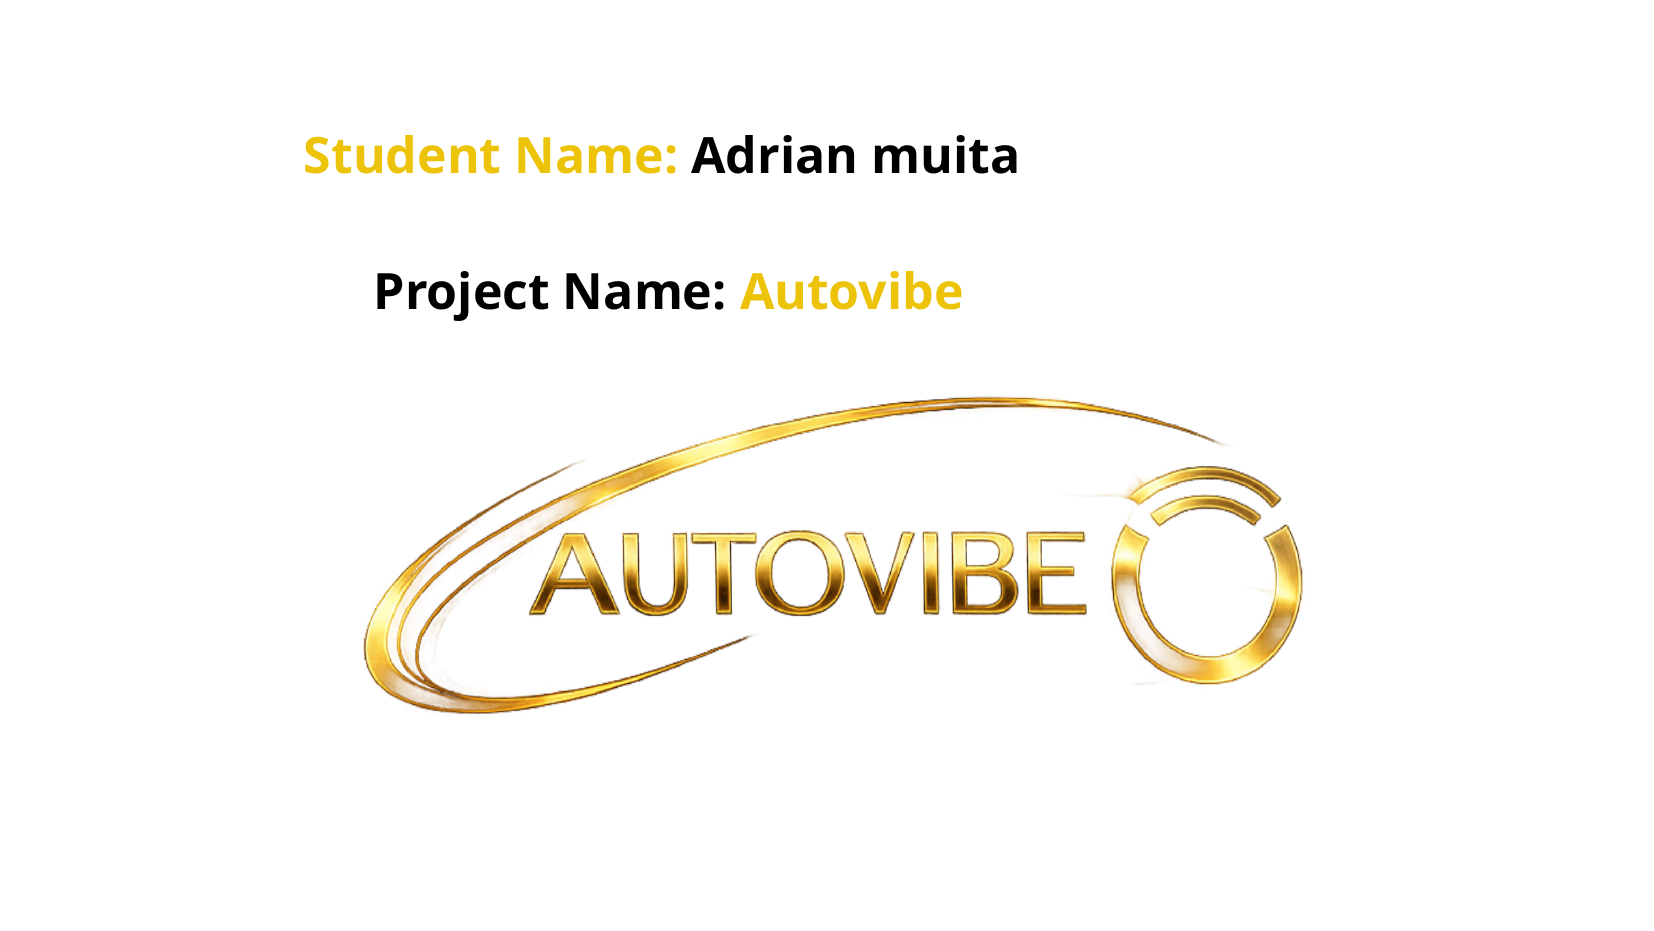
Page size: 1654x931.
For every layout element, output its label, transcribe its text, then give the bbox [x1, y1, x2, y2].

picture [323, 337, 1358, 788]
text_box Student Name: Adrian muita Project Name: Autovibe [289, 112, 1426, 434]
